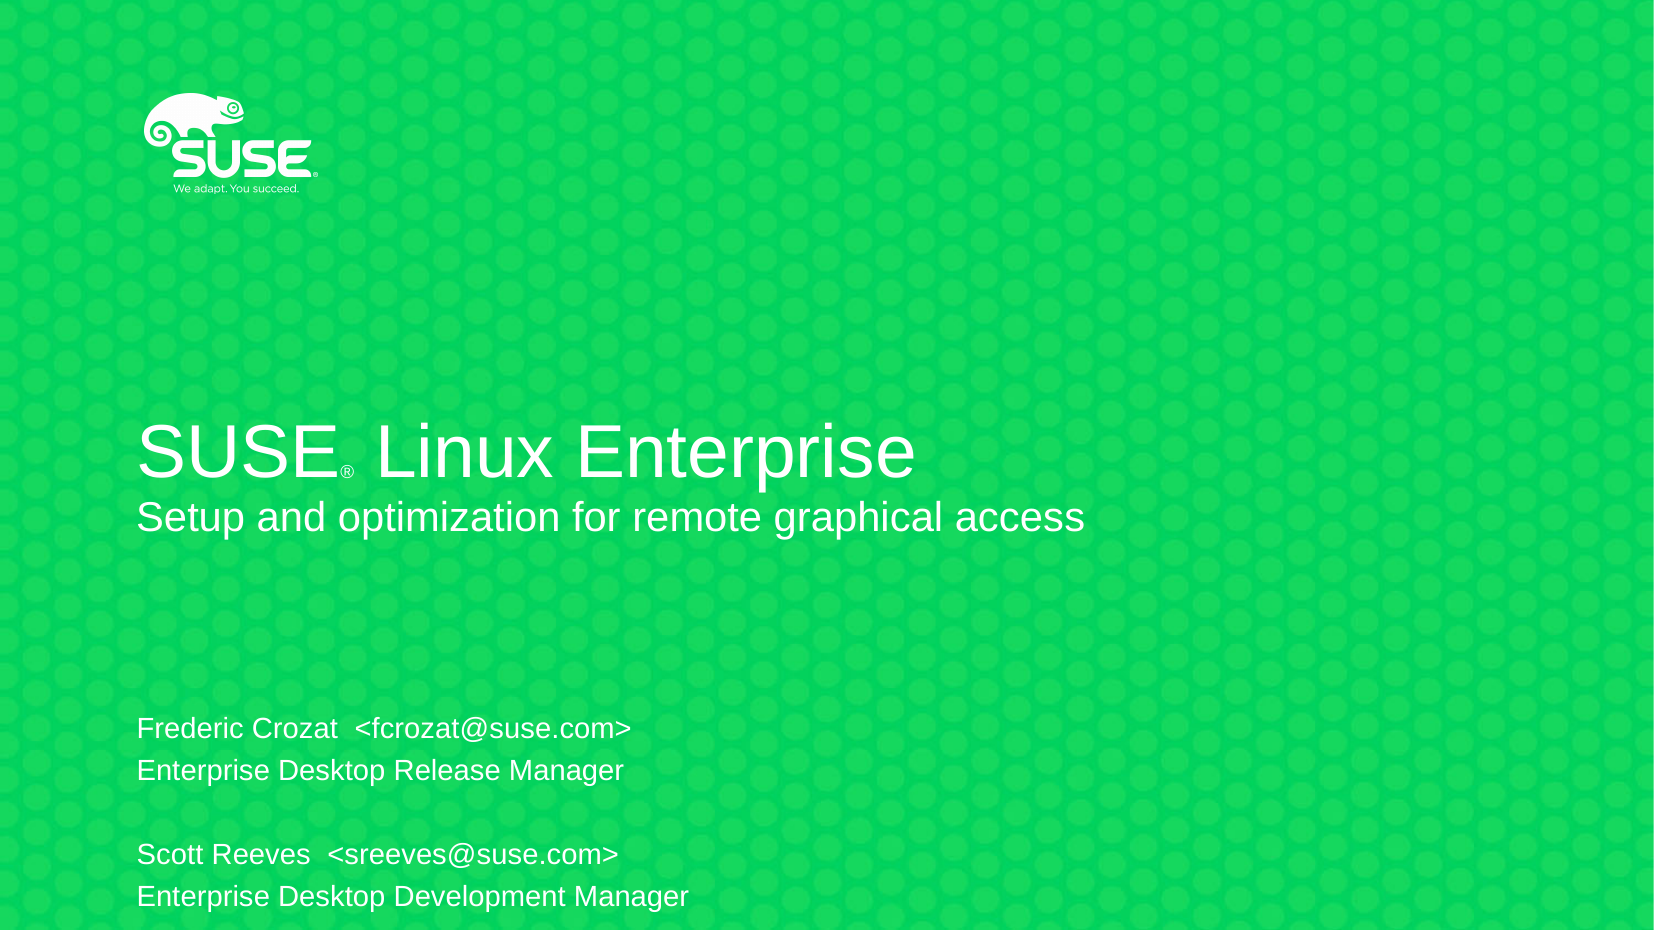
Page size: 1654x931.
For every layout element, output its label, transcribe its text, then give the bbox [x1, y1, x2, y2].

picture [0, 0, 1654, 930]
title SUSE® Linux Enterprise Setup and optimization for remote graphical access [121, 217, 1531, 541]
list Frederic Crozat <fcrozat@suse.com> Enterprise Desktop Release Manager Scott Reeves <sreeves@suse.com> Enterprise Desktop Development Manager [121, 704, 879, 925]
